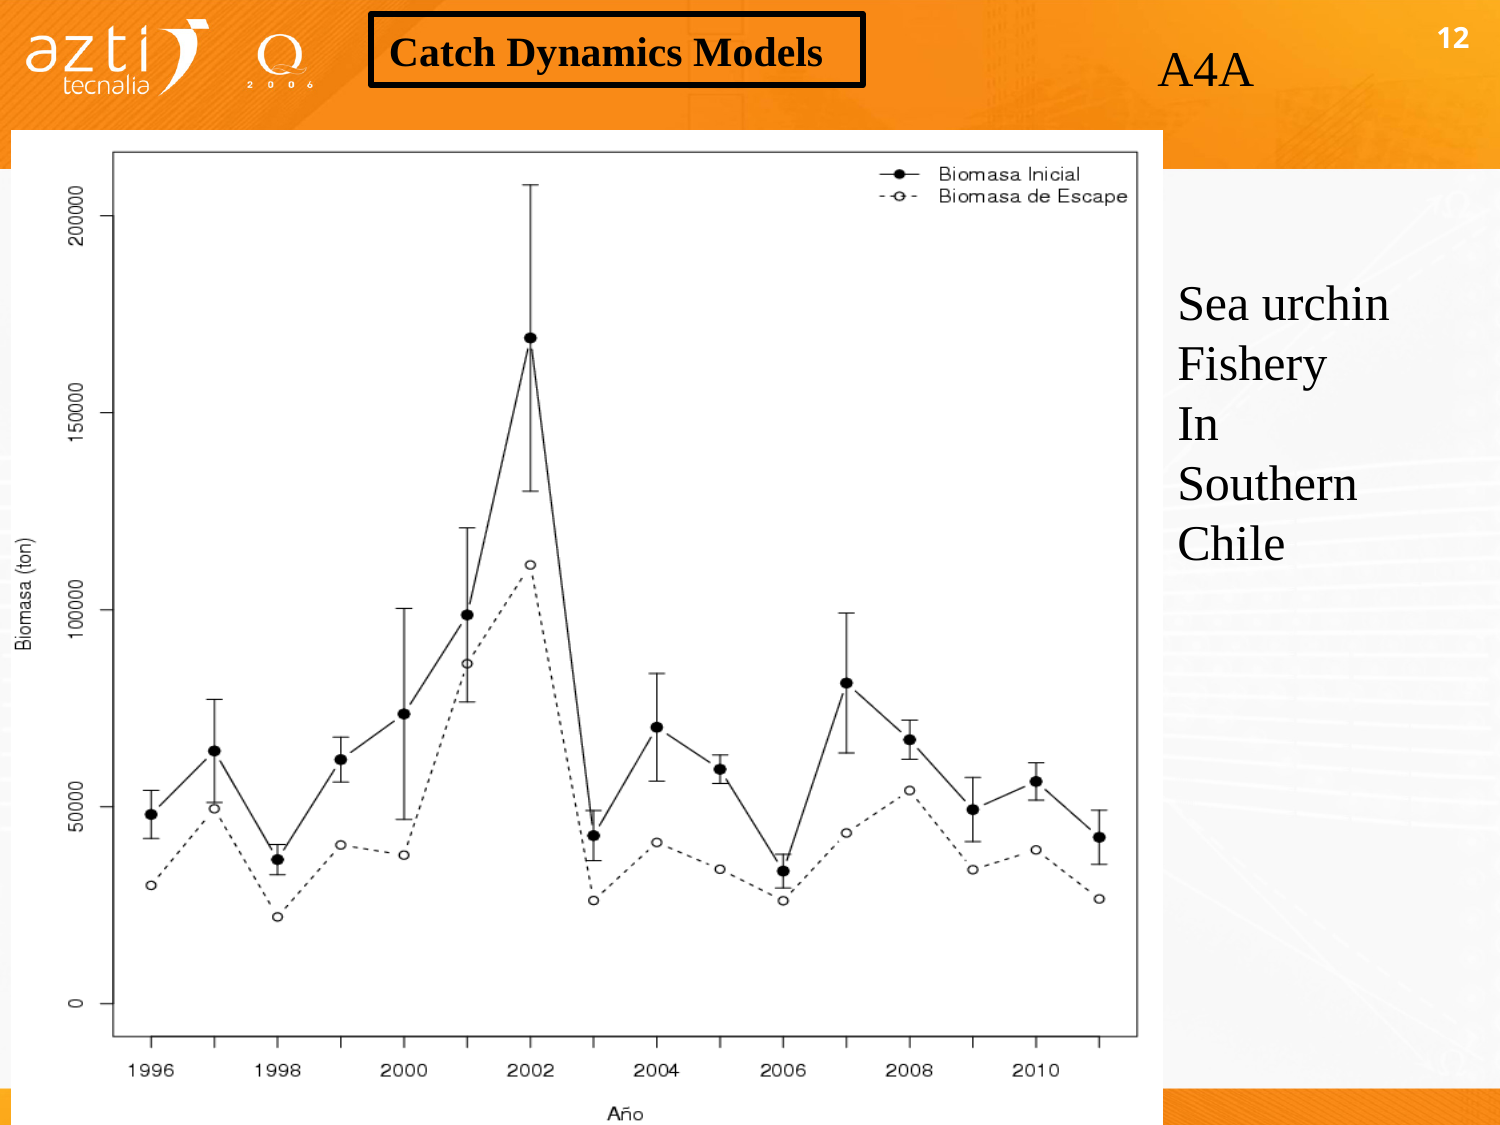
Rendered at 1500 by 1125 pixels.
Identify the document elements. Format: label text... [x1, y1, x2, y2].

text_box Sea urchin Fishery In Southern Chile [1162, 262, 1405, 578]
text_box Catch Dynamics Models [371, 13, 863, 86]
text_box A4A [1142, 28, 1270, 104]
picture [0, 0, 1500, 1125]
